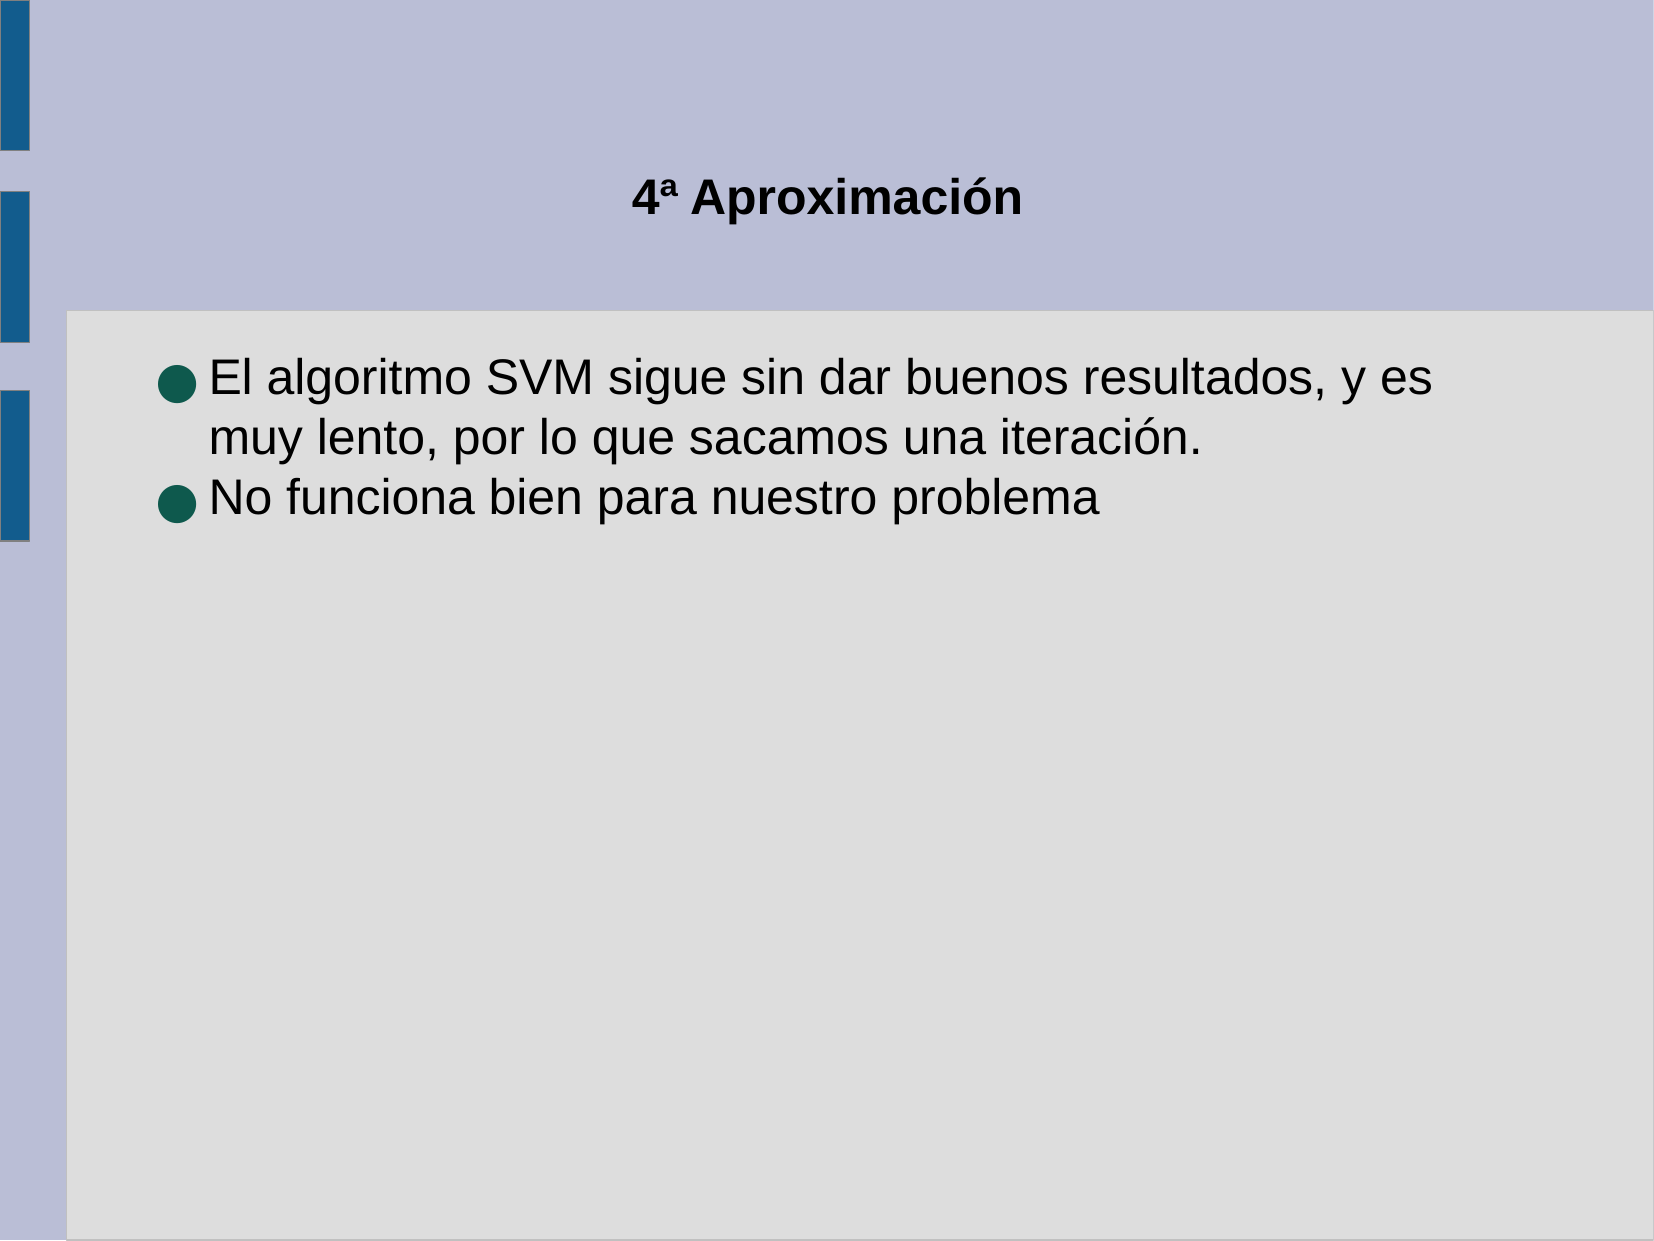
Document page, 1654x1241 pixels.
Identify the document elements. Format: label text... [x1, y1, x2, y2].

text_box 4ª Aproximación [121, 91, 1534, 299]
text_box El algoritmo SVM sigue sin dar buenos resultados, y es muy lento, por lo que sacamos una iteración. No funciona bien para nuestro problema [137, 344, 1465, 1126]
